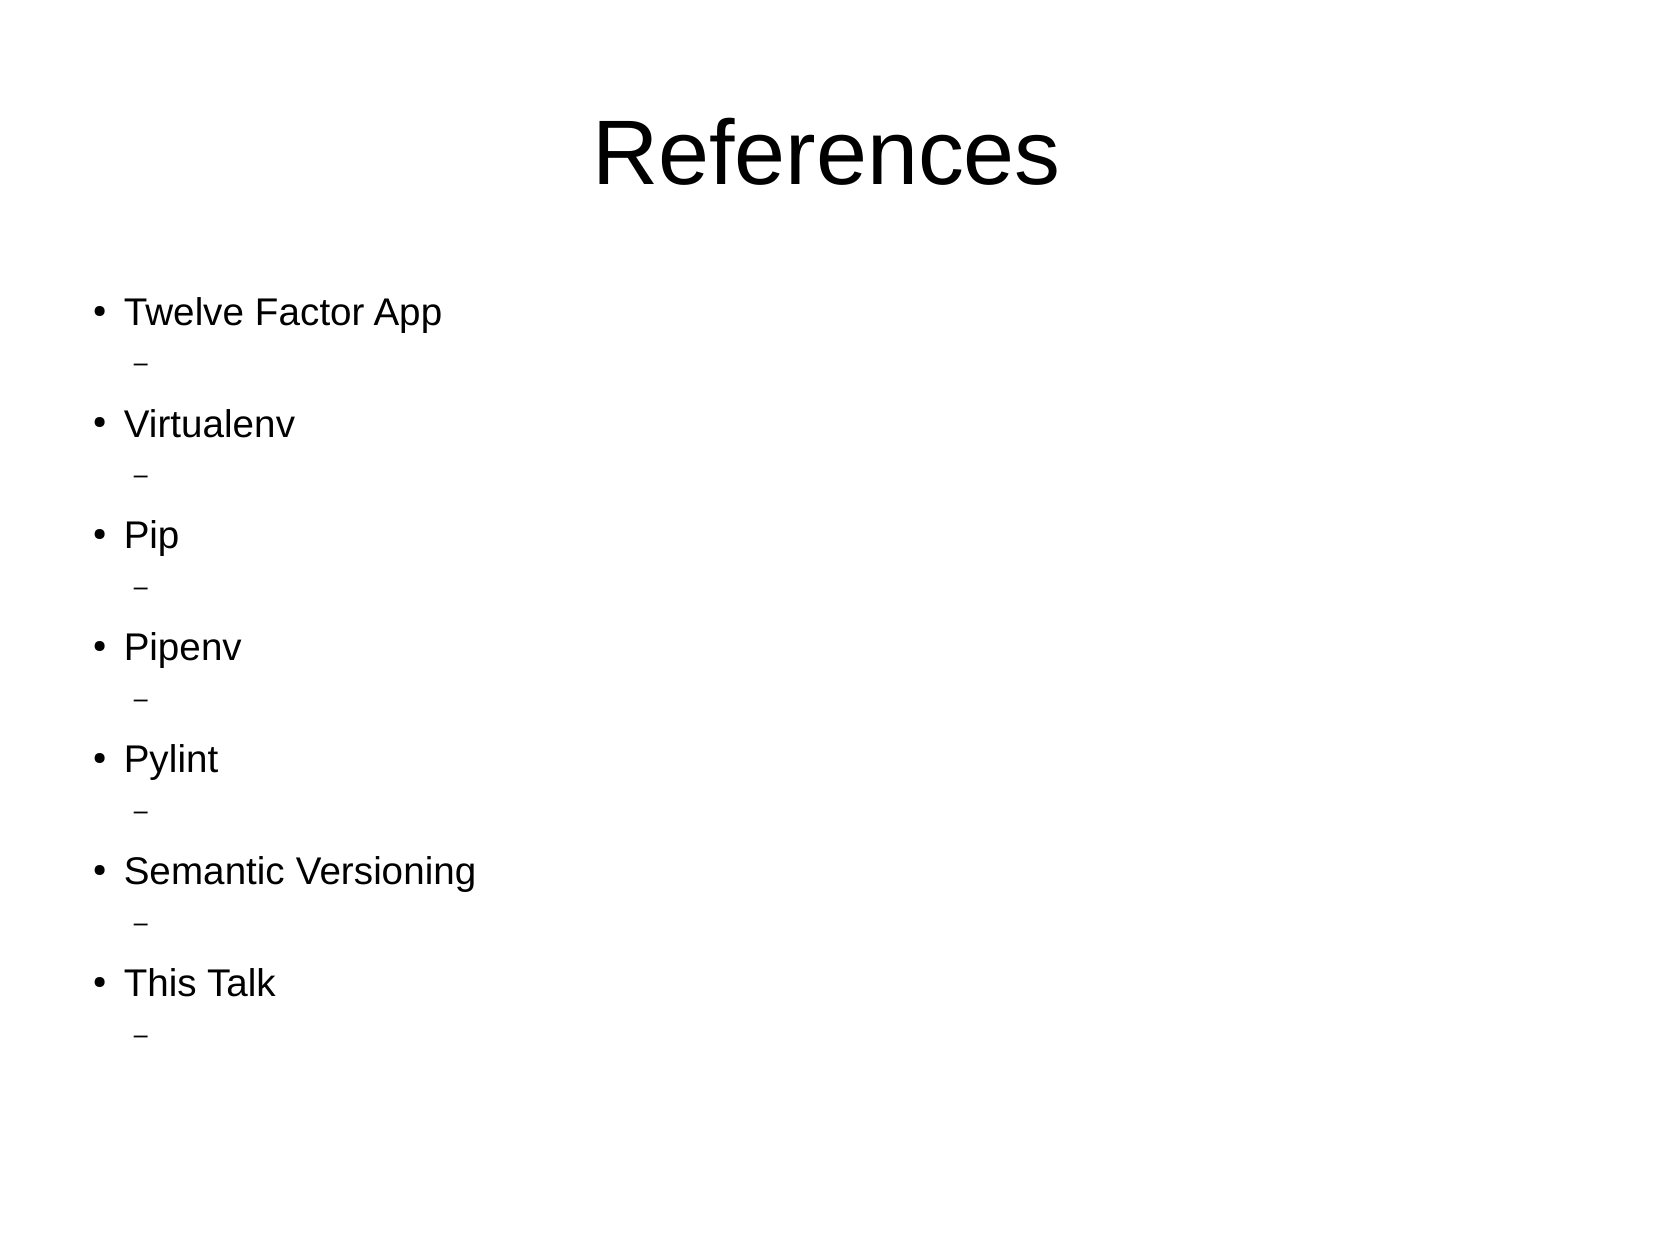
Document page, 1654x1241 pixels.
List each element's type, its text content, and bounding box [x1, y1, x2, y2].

list Twelve Factor App Virtualenv Pip Pipenv Pylint Semantic Versioning This Talk [82, 290, 1571, 1010]
title References [82, 49, 1571, 257]
